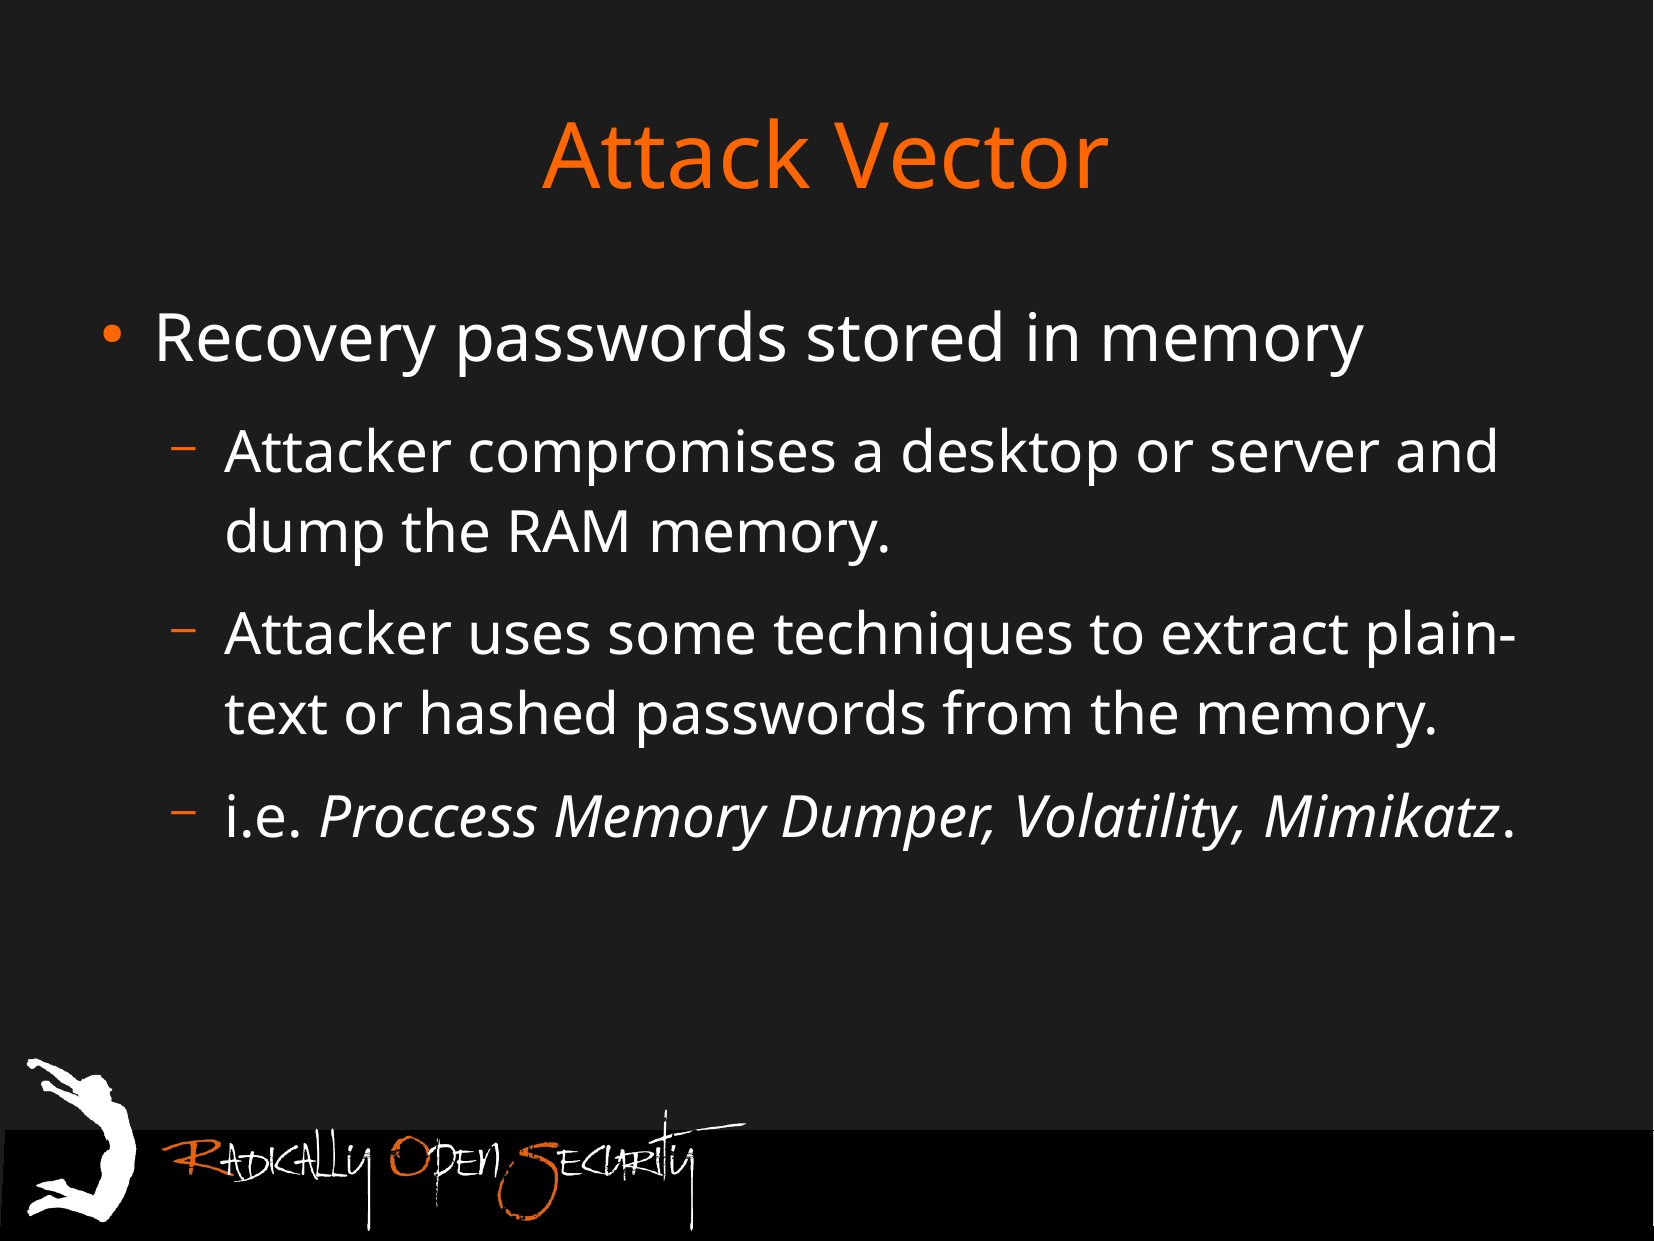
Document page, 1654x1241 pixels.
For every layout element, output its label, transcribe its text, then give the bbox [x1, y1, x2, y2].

list Recovery passwords stored in memory Attacker compromises a desktop or server and dump the RAM memory. Attacker uses some techniques to extract plain-text or hashed passwords from the memory. i.e. Proccess Memory Dumper, Volatility, Mimikatz. [82, 290, 1571, 1010]
picture [0, 1022, 778, 1241]
title Attack Vector [82, 49, 1571, 257]
